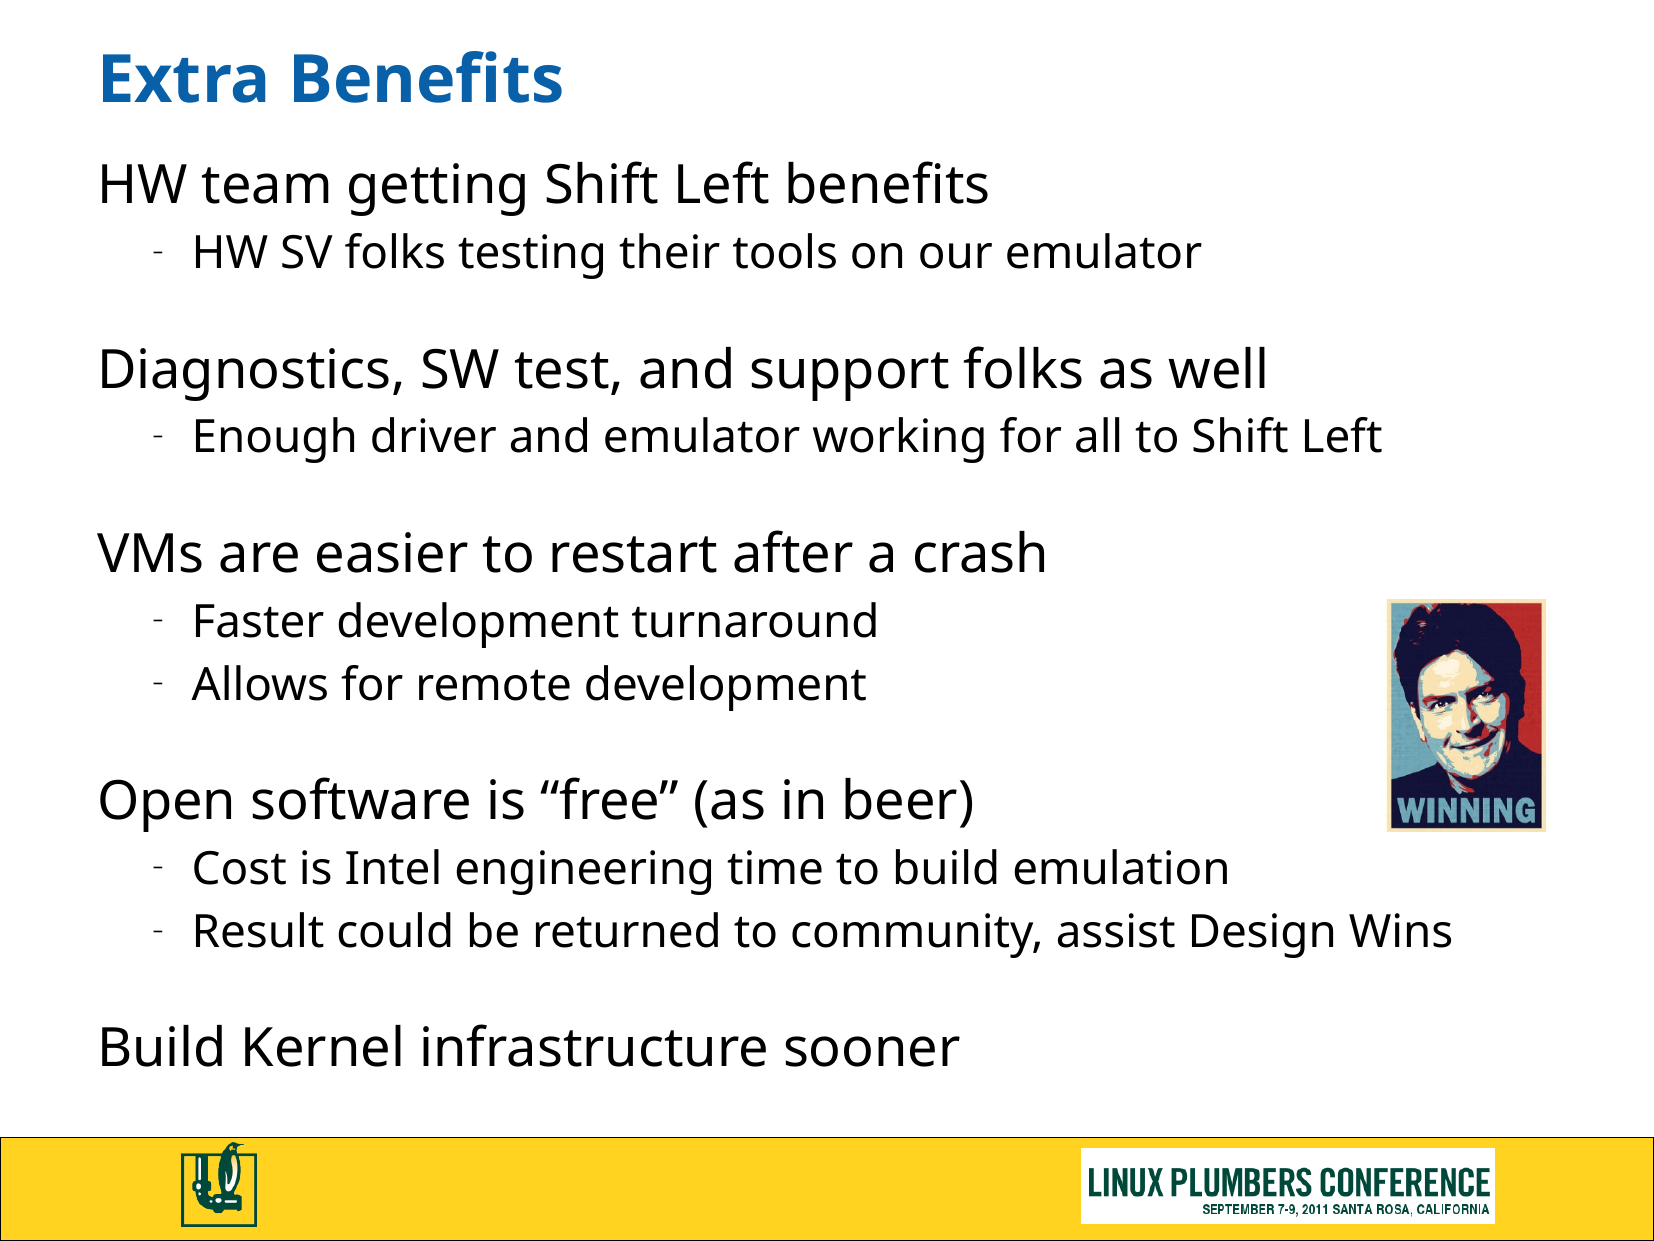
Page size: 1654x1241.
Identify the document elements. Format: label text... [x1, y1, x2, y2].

title Extra Benefits [82, 28, 1572, 142]
list HW team getting Shift Left benefits HW SV folks testing their tools on our emulator Diagnostics, SW test, and support folks as well Enough driver and emulator working for all to Shift Left VMs are easier to restart after a crash Faster development turnaround Allows for remote development Open software is “free” (as in beer) Cost is Intel engineering time to build emulation Result could be returned to community, assist Design Wins Build Kernel infrastructure sooner [82, 142, 1604, 1163]
picture [1350, 599, 1582, 832]
picture [181, 1163, 257, 1227]
picture [1081, 1163, 1495, 1224]
